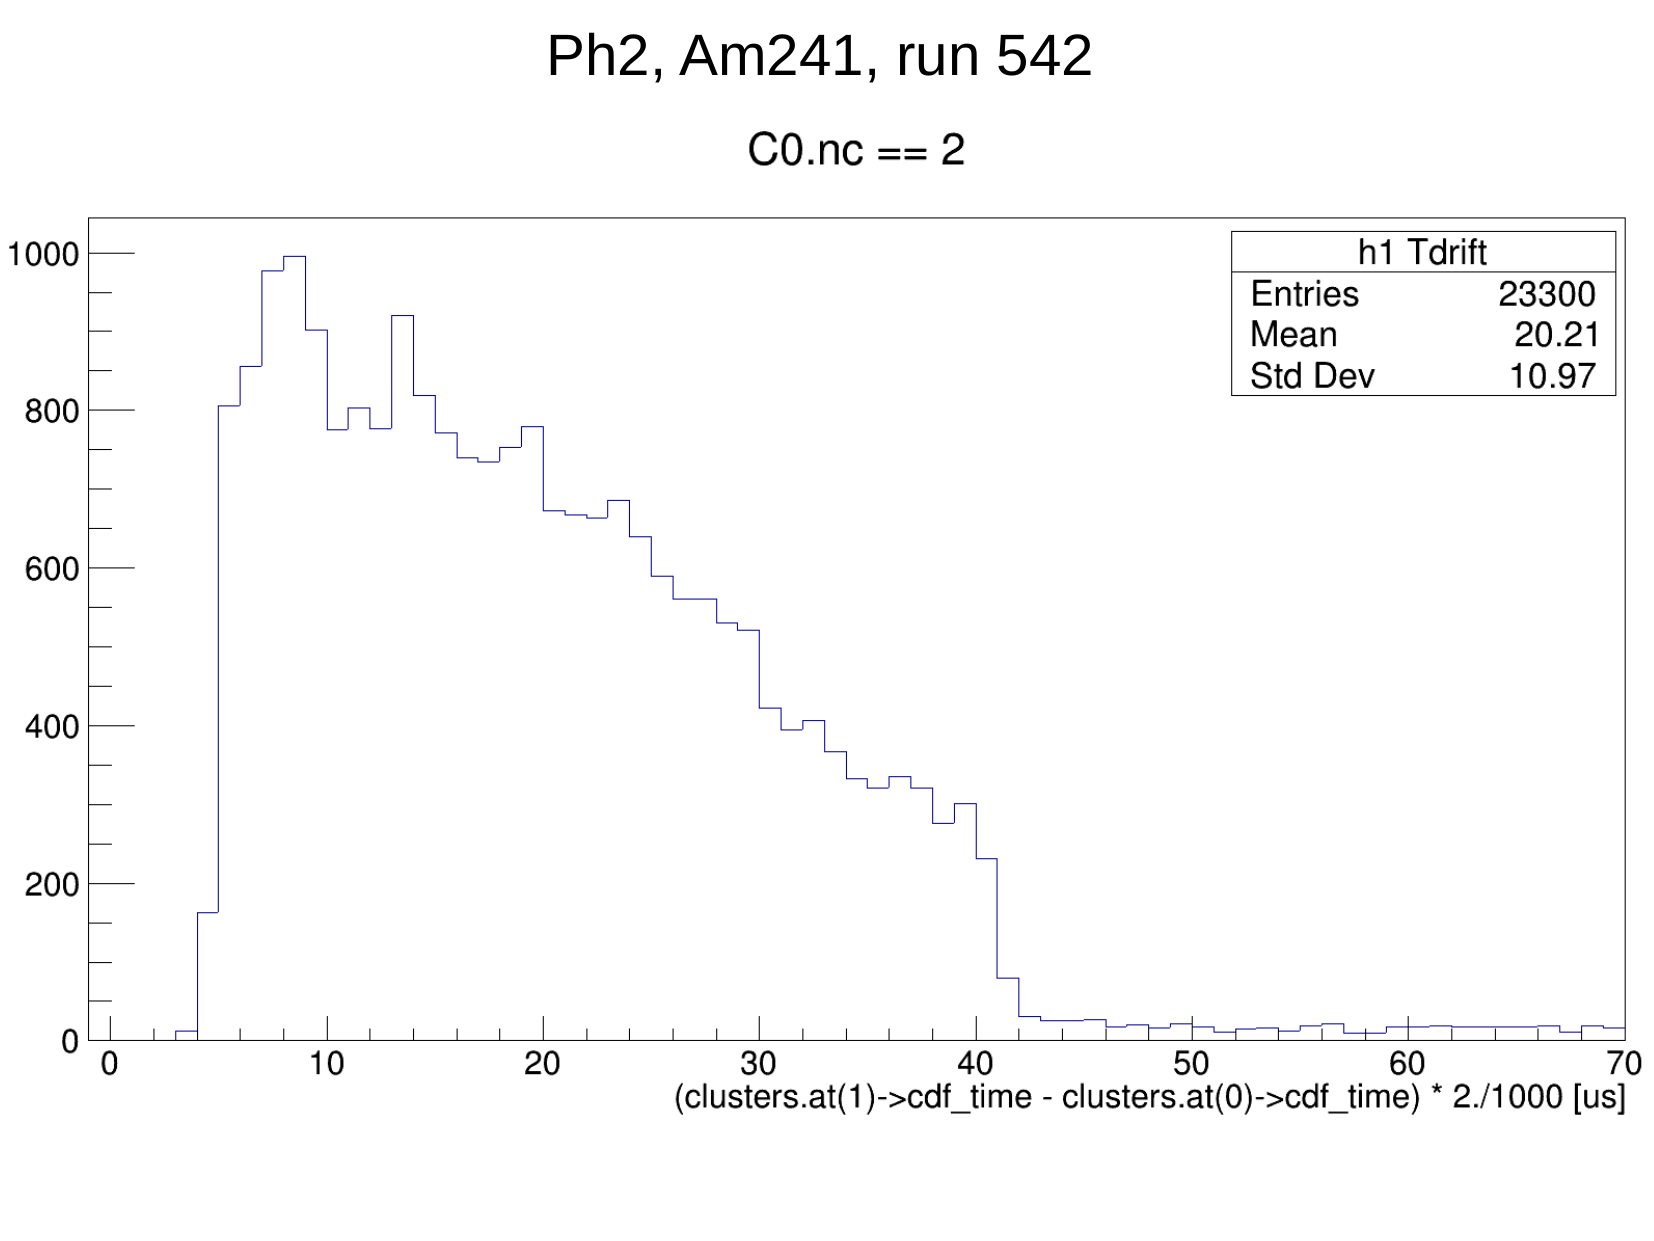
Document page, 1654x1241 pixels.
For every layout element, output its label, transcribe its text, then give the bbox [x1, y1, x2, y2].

text_box Ph2, Am241, run 542 [480, 14, 1162, 151]
picture [6, 125, 1654, 1122]
